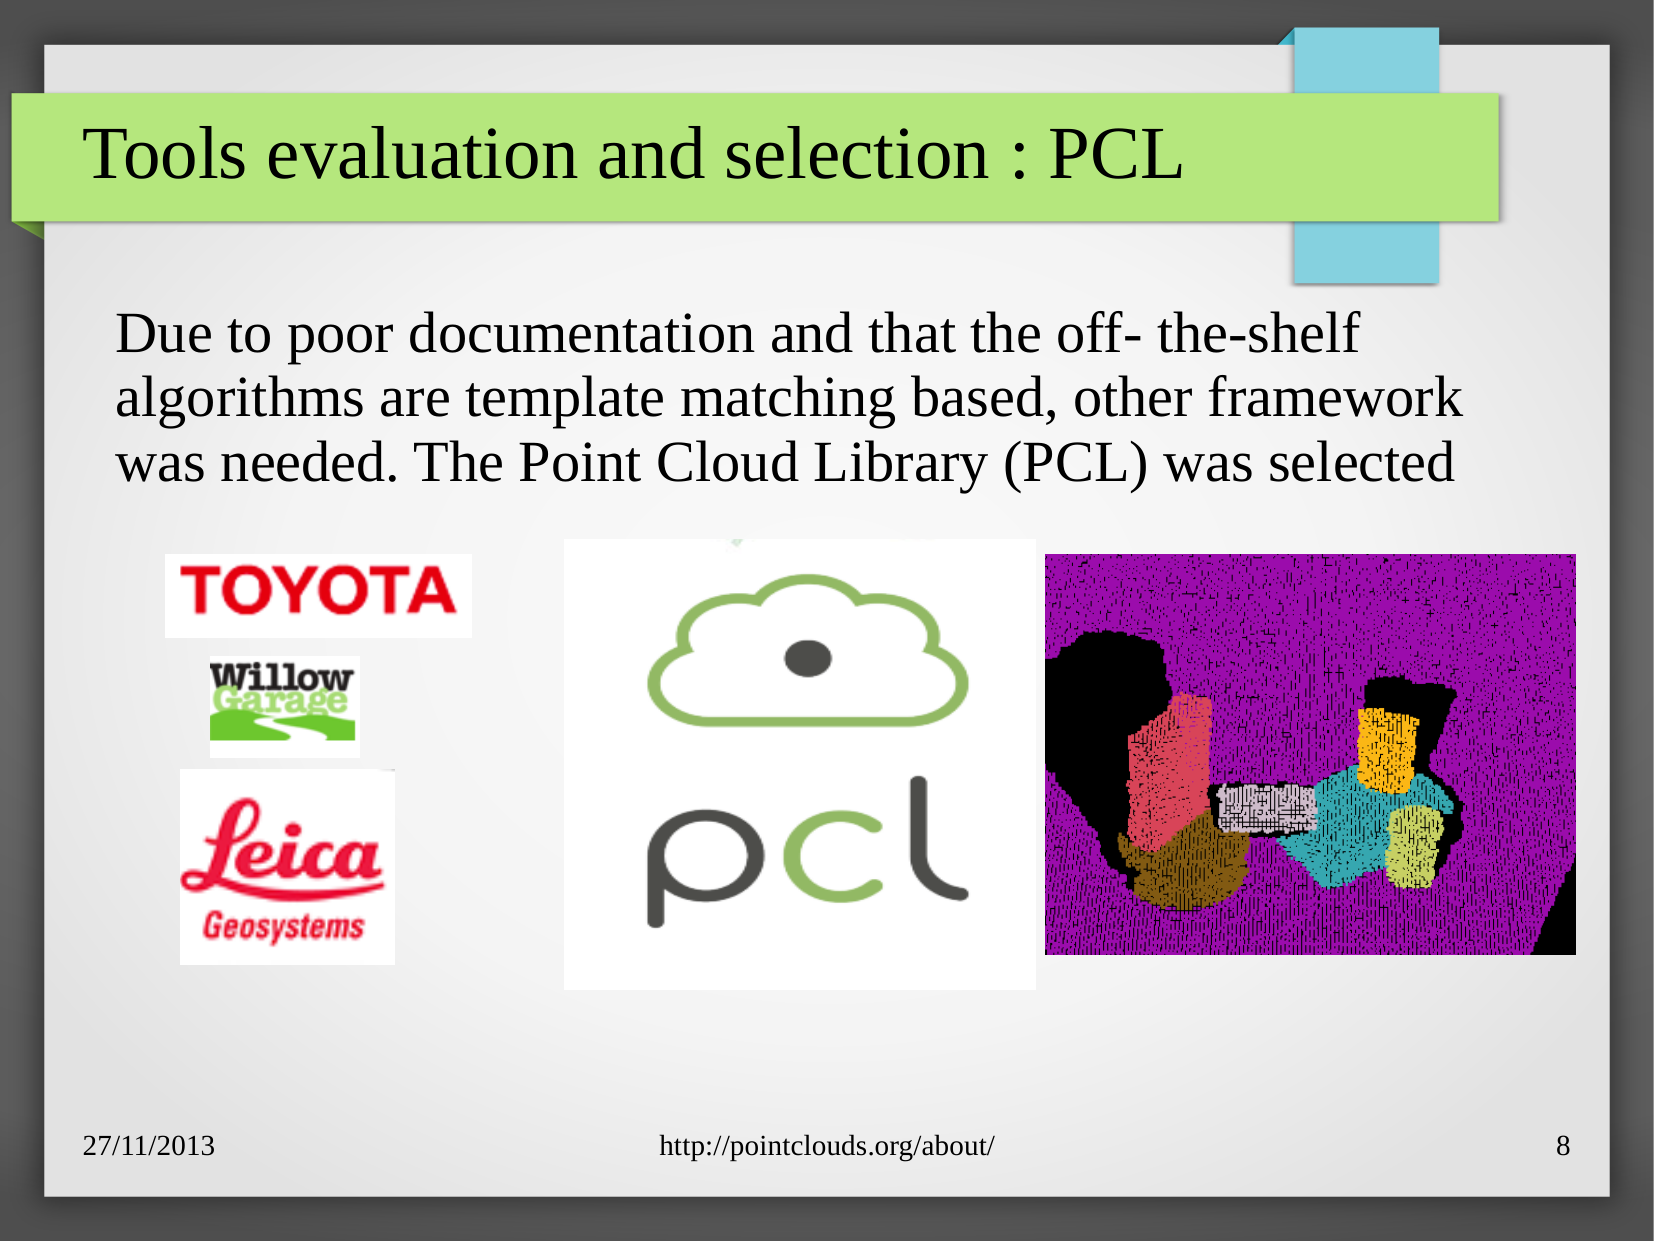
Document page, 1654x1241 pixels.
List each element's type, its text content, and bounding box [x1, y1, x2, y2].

picture [0, 0, 1654, 1241]
list Due to poor documentation and that the off- the-shelf algorithms are template matching based, other framework was needed. The Point Cloud Library (PCL) was selected [45, 300, 1534, 526]
title Tools evaluation and selection : PCL [82, 94, 1264, 213]
